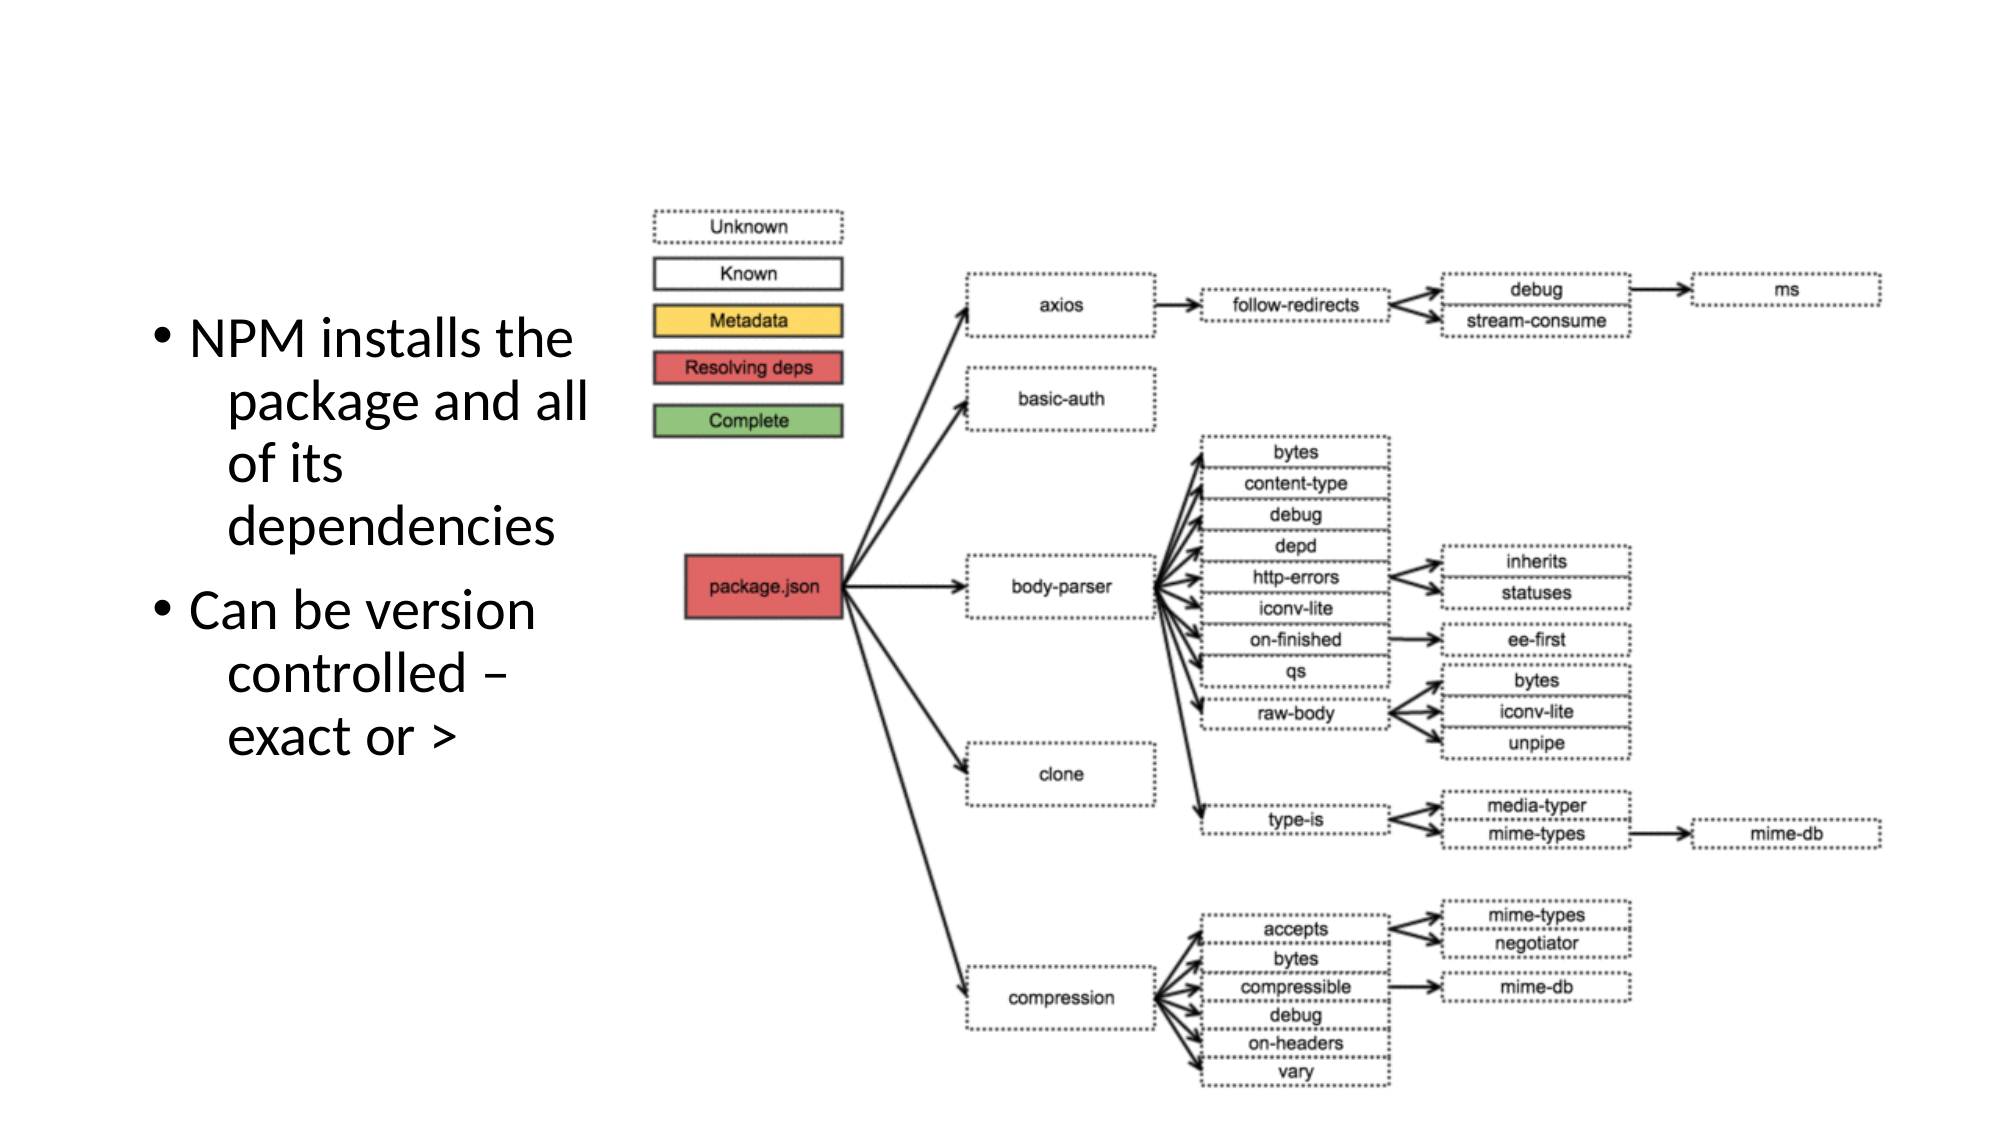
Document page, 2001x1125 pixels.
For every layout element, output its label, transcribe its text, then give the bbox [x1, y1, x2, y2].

picture [647, 203, 1974, 1110]
list NPM installs the package and all of its dependencies Can be version controlled – exact or > [137, 299, 612, 1014]
